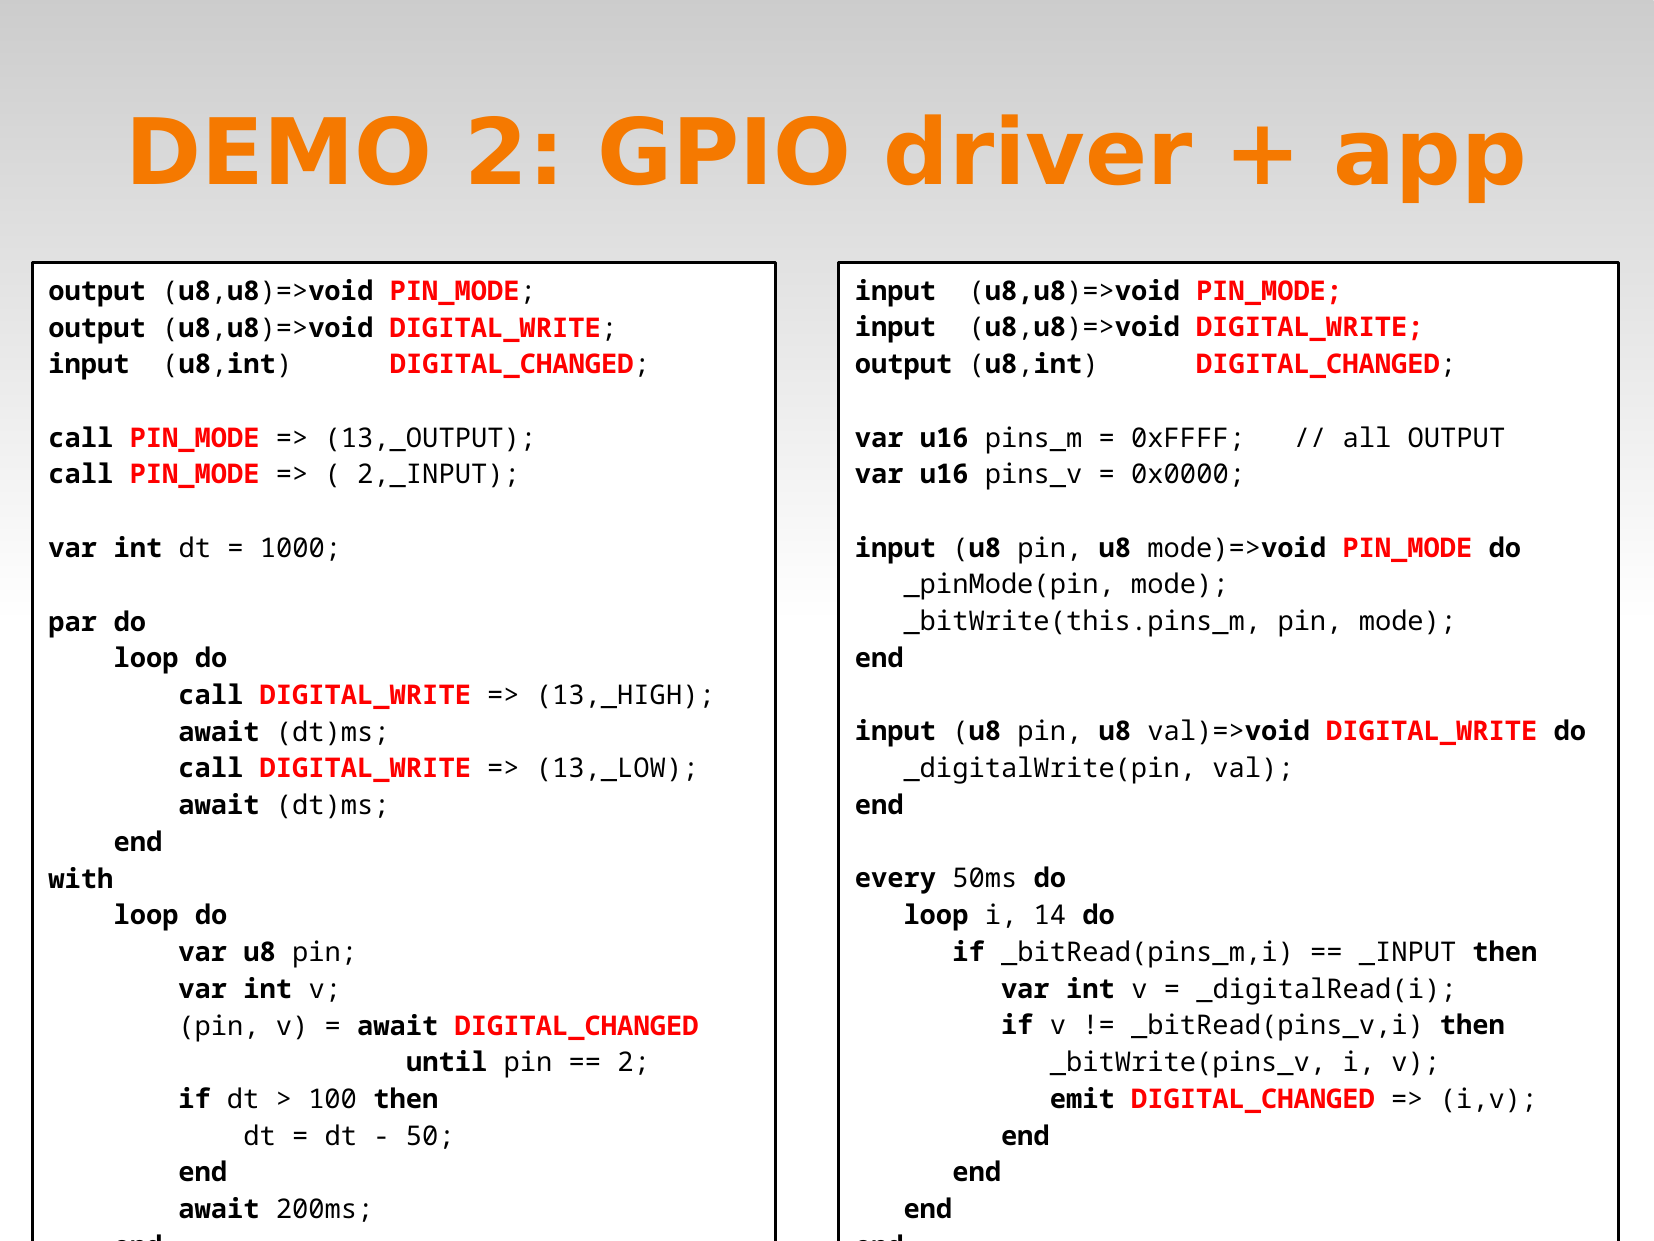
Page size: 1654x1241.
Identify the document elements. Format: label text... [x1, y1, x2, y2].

text_box input (u8,u8)=>void PIN_MODE; input (u8,u8)=>void DIGITAL_WRITE; output (u8,int) DIGITAL_CHANGED; var u16 pins_m = 0xFFFF; // all OUTPUT var u16 pins_v = 0x0000; input (u8 pin, u8 mode)=>void PIN_MODE do _pinMode(pin, mode); _bitWrite(this.pins_m, pin, mode); end input (u8 pin, u8 val)=>void DIGITAL_WRITE do _digitalWrite(pin, val); end every 50ms do loop i, 14 do if _bitRead(pins_m,i) == _INPUT then var int v = _digitalRead(i); if v != _bitRead(pins_v,i) then _bitWrite(pins_v, i, v); emit DIGITAL_CHANGED => (i,v); end end end end [838, 262, 1619, 1146]
title DEMO 2: GPIO driver + app [82, 49, 1571, 257]
text_box output (u8,u8)=>void PIN_MODE; output (u8,u8)=>void DIGITAL_WRITE; input (u8,int) DIGITAL_CHANGED; call PIN_MODE => (13,_OUTPUT); call PIN_MODE => ( 2,_INPUT); var int dt = 1000; par do loop do call DIGITAL_WRITE => (13,_HIGH); await (dt)ms; call DIGITAL_WRITE => (13,_LOW); await (dt)ms; end with loop do var u8 pin; var int v; (pin, v) = await DIGITAL_CHANGED until pin == 2; if dt > 100 then dt = dt - 50; end await 200ms; end end [32, 262, 776, 1210]
